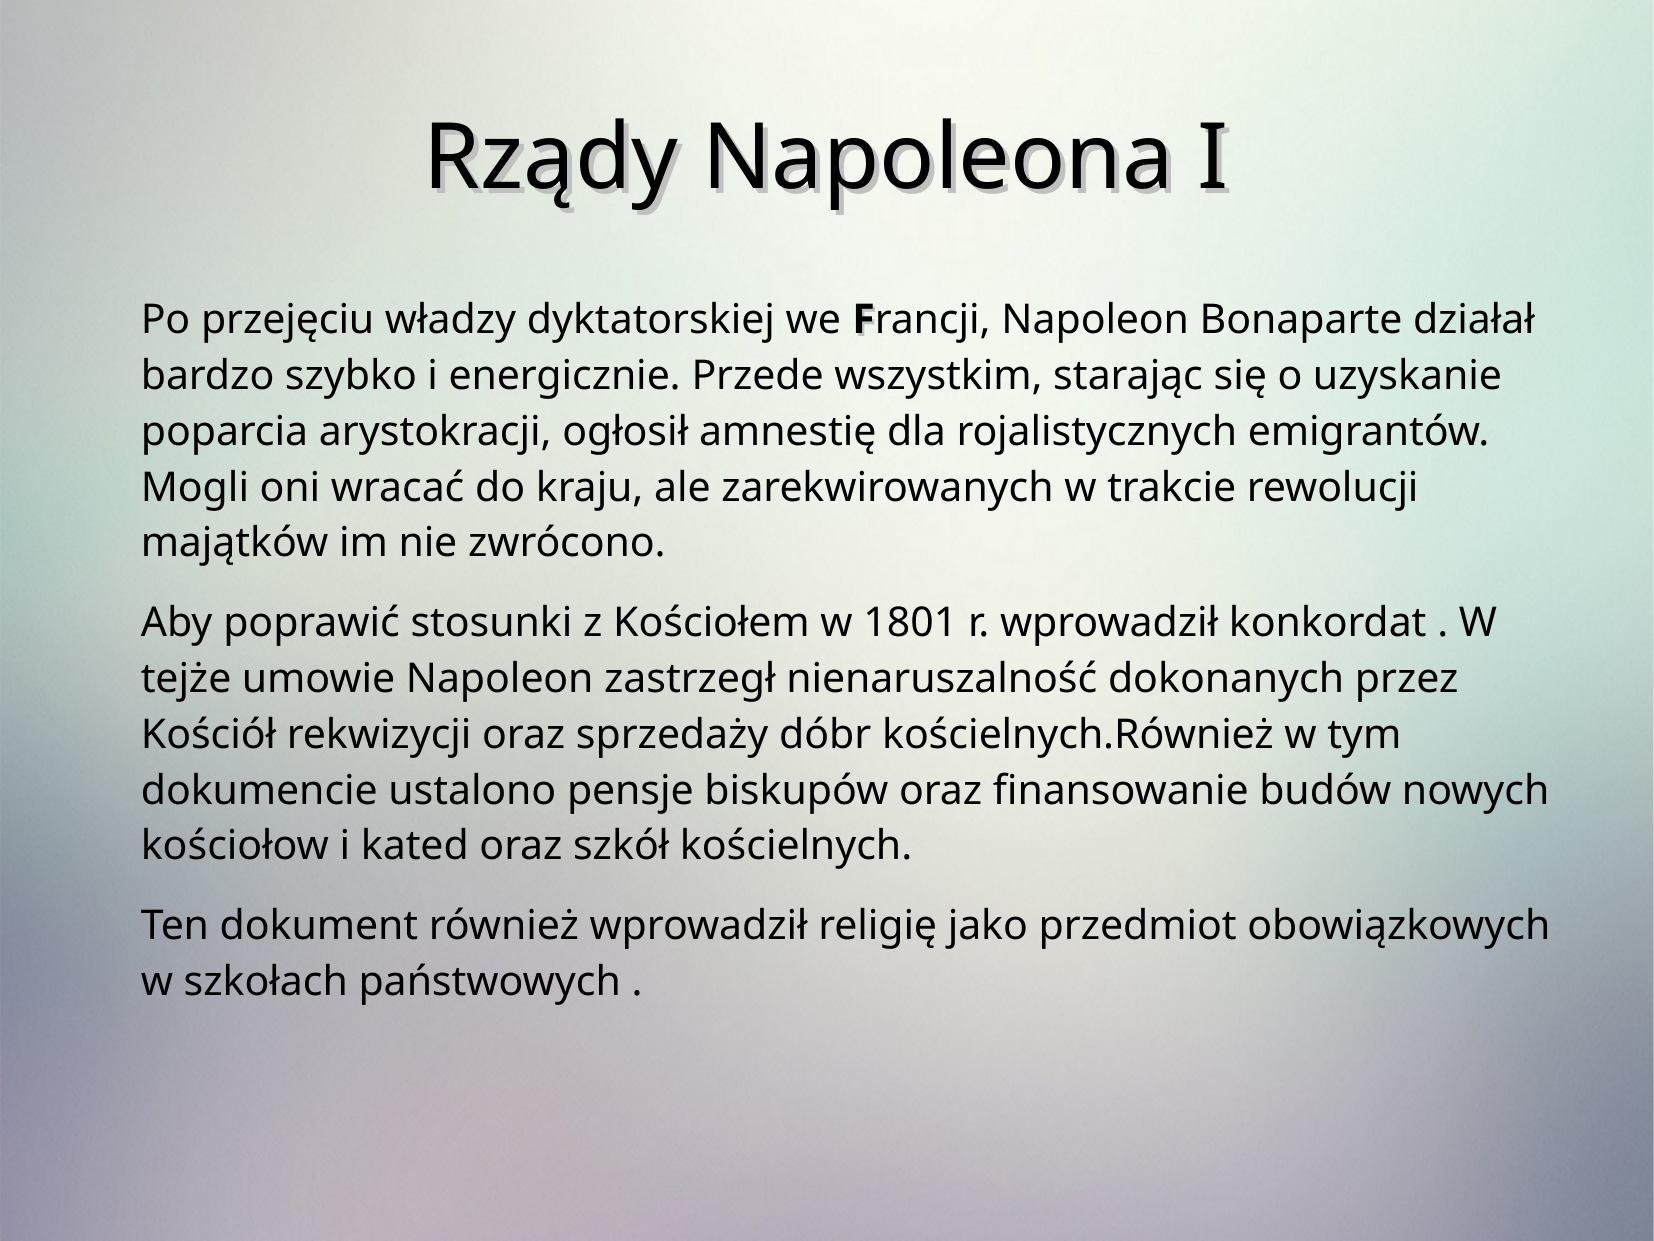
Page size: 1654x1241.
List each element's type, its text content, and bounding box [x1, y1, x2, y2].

list Po przejęciu władzy dyktatorskiej we Francji, Napoleon Bonaparte działał bardzo szybko i energicznie. Przede wszystkim, starając się o uzyskanie poparcia arystokracji, ogłosił amnestię dla rojalistycznych emigrantów. Mogli oni wracać do kraju, ale zarekwirowanych w trakcie rewolucji majątków im nie zwrócono. Aby poprawić stosunki z Kościołem w 1801 r. wprowadził konkordat . W tejże umowie Napoleon zastrzegł nienaruszalność dokonanych przez Kościół rekwizycji oraz sprzedaży dóbr kościelnych.Również w tym dokumencie ustalono pensje biskupów oraz finansowanie budów nowych kościołow i kated oraz szkół kościelnych. Ten dokument również wprowadził religię jako przedmiot obowiązkowych w szkołach państwowych . [82, 290, 1571, 1010]
title Rządy Napoleona I [82, 49, 1571, 257]
picture [0, 0, 1654, 1241]
